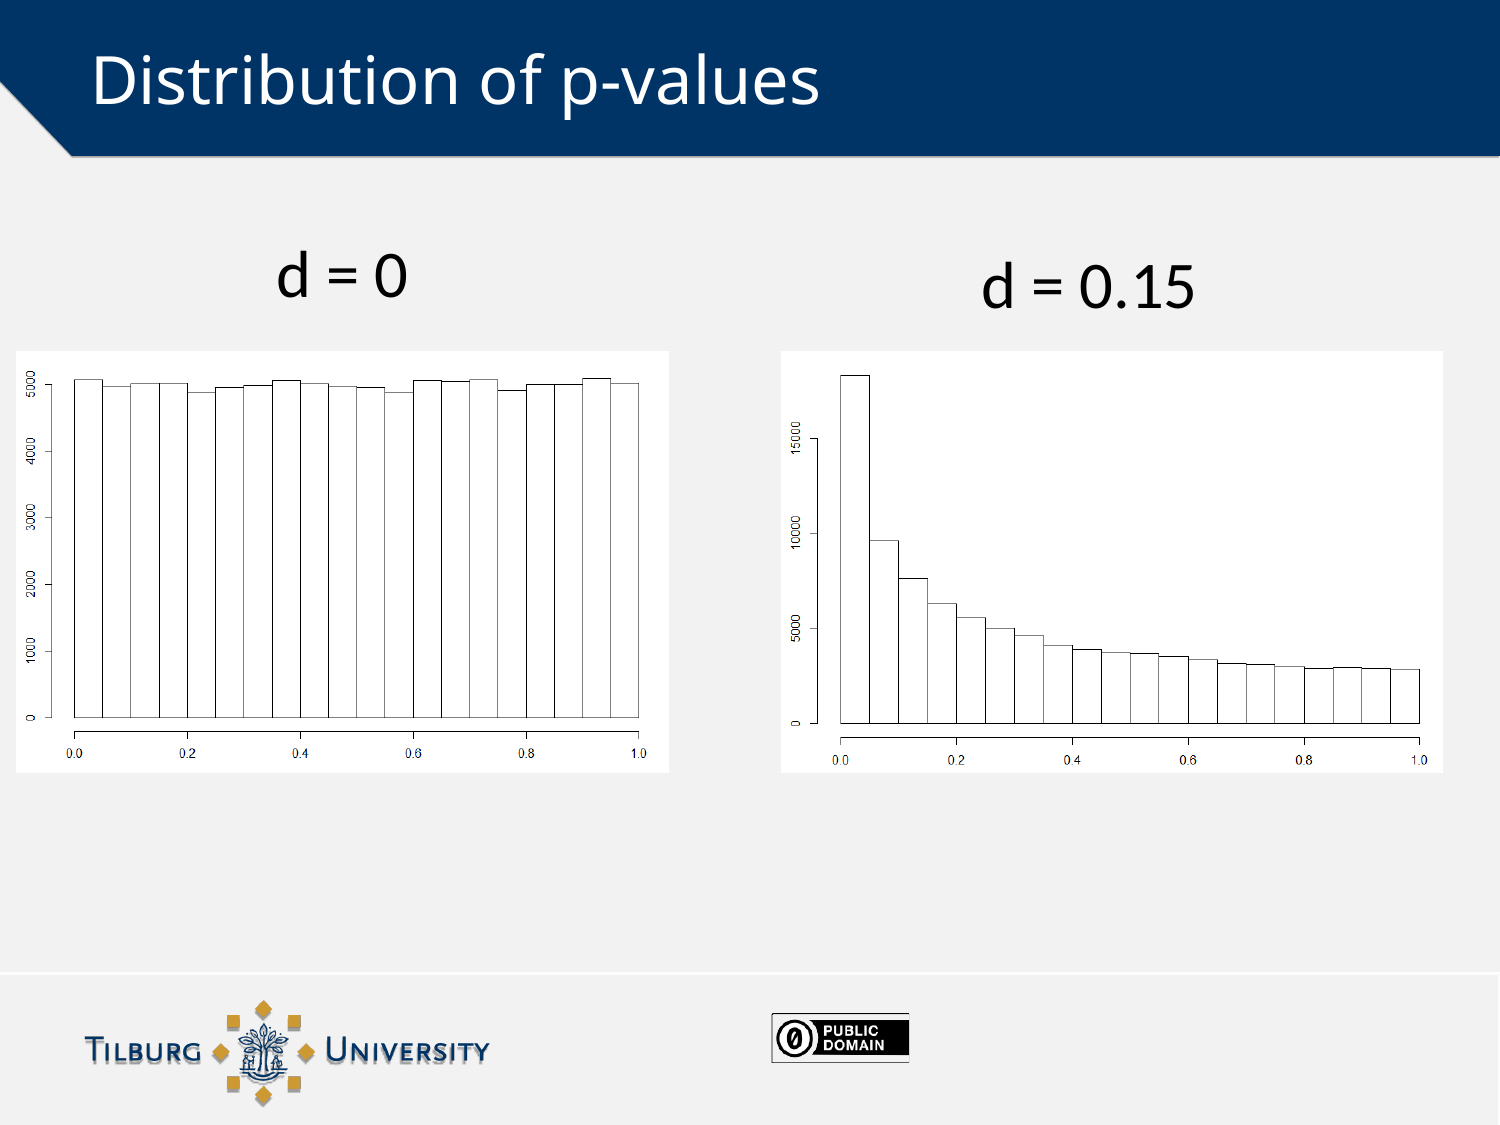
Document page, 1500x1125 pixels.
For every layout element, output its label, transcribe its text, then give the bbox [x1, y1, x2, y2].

text_box d = 0.15 [947, 233, 1232, 330]
text_box [772, 1014, 909, 1062]
picture [781, 351, 1444, 773]
title Distribution of p-values [75, 0, 1426, 156]
picture [16, 351, 670, 773]
text_box d = 0 [200, 223, 485, 320]
